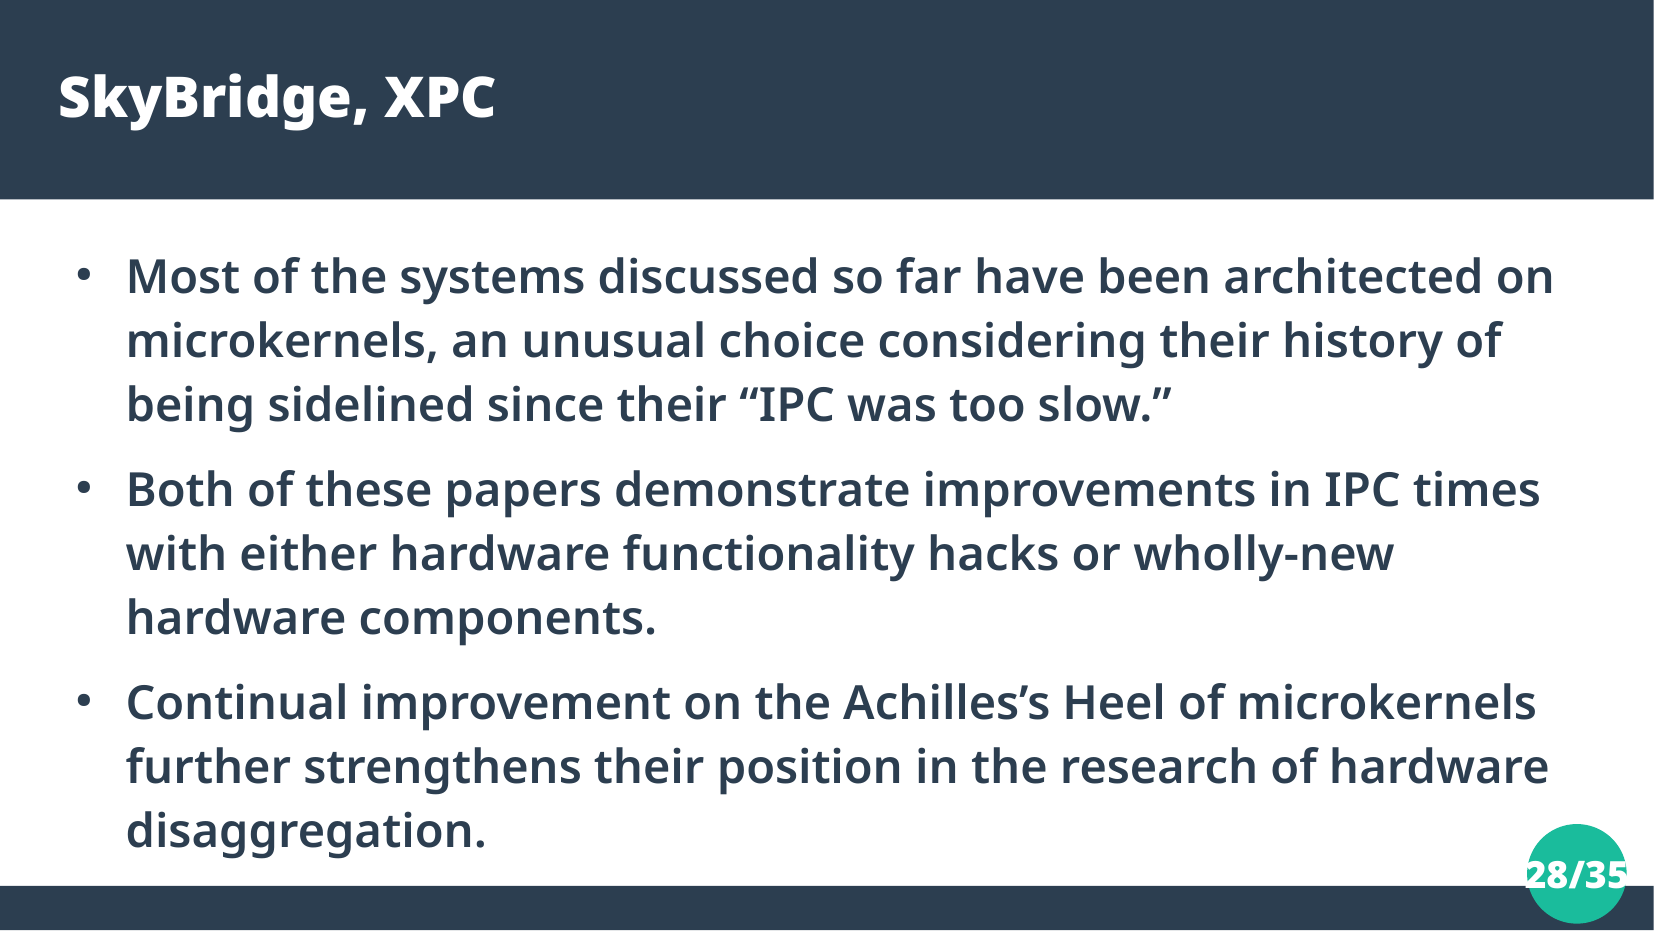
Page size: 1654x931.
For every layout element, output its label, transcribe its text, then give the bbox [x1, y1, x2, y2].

list Most of the systems discussed so far have been architected on microkernels, an unusual choice considering their history of being sidelined since their “IPC was too slow.” Both of these papers demonstrate improvements in IPC times with either hardware functionality hacks or wholly-new hardware components. Continual improvement on the Achilles’s Heel of microkernels further strengthens their position in the research of hardware disaggregation. [59, 243, 1595, 864]
title SkyBridge, XPC [59, 37, 1595, 155]
